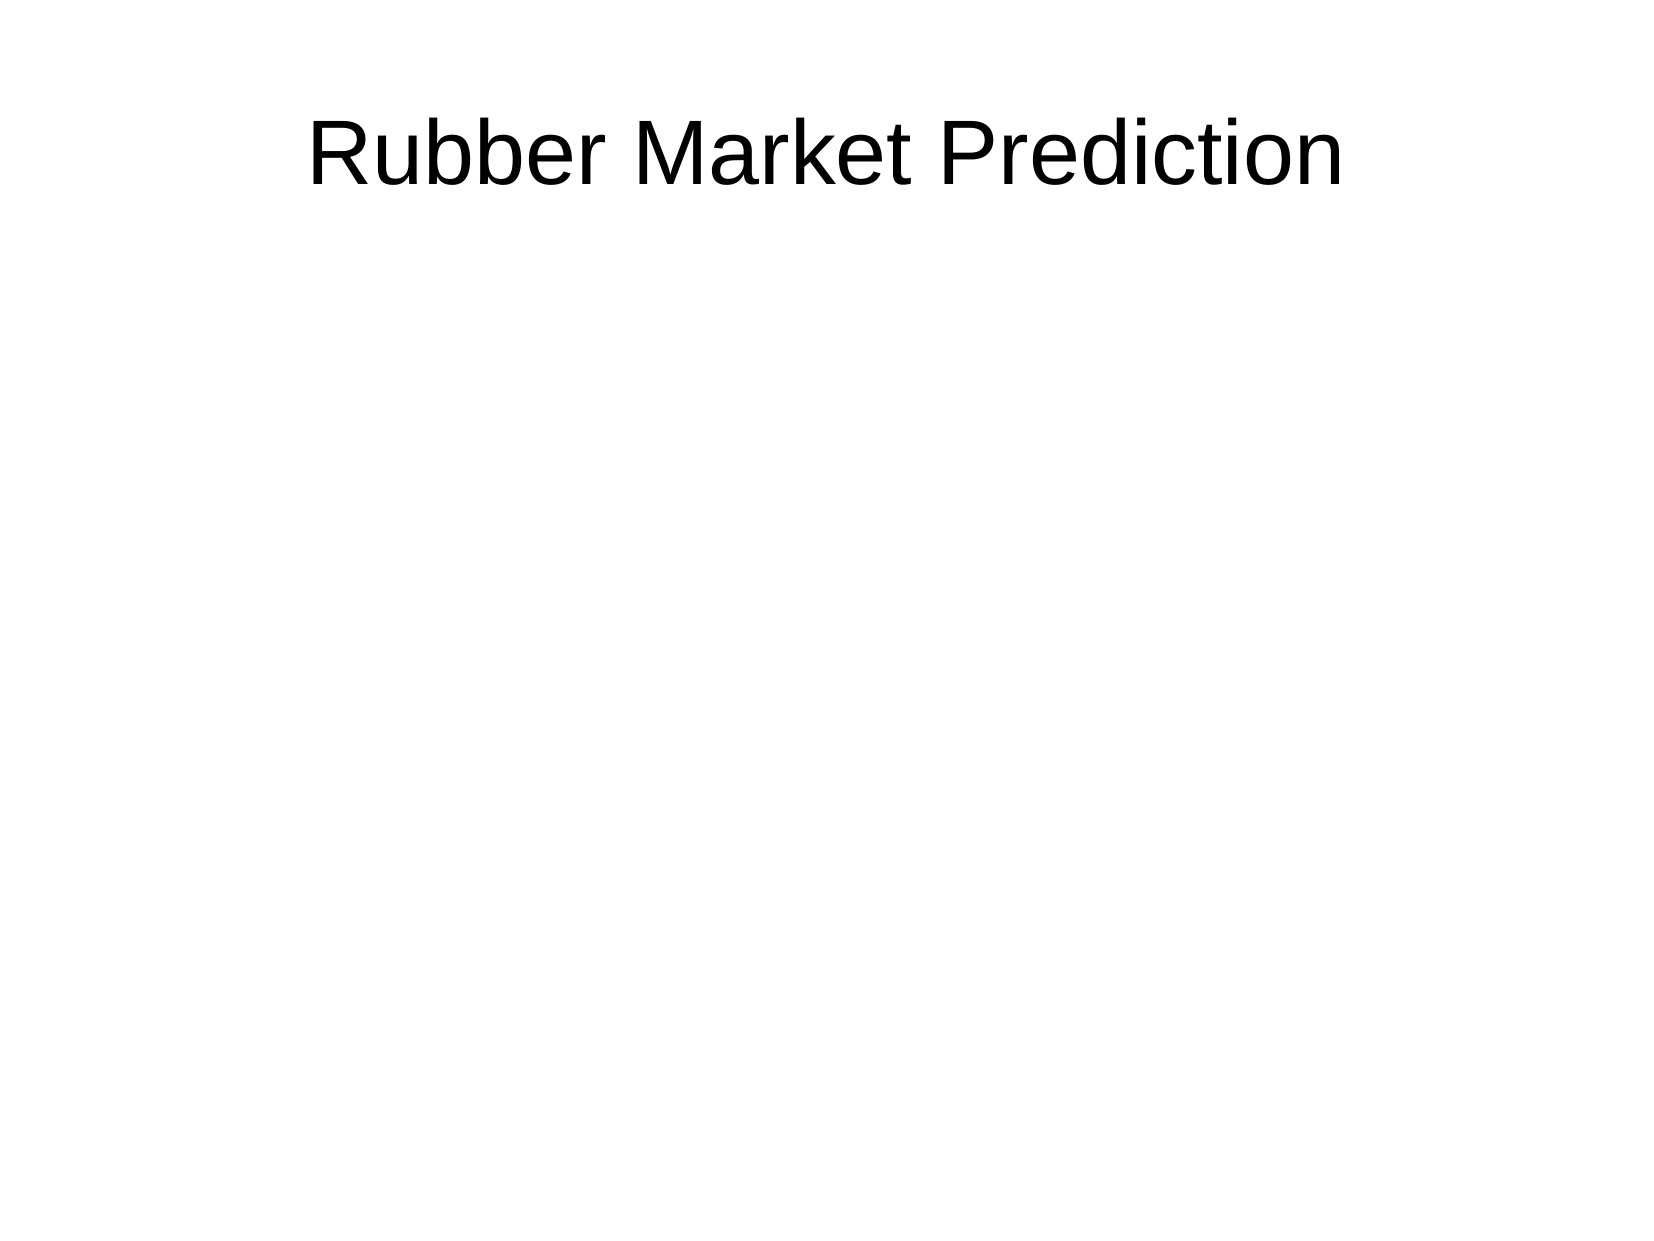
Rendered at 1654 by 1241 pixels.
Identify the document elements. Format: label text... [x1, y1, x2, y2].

title Rubber Market Prediction [82, 49, 1571, 257]
